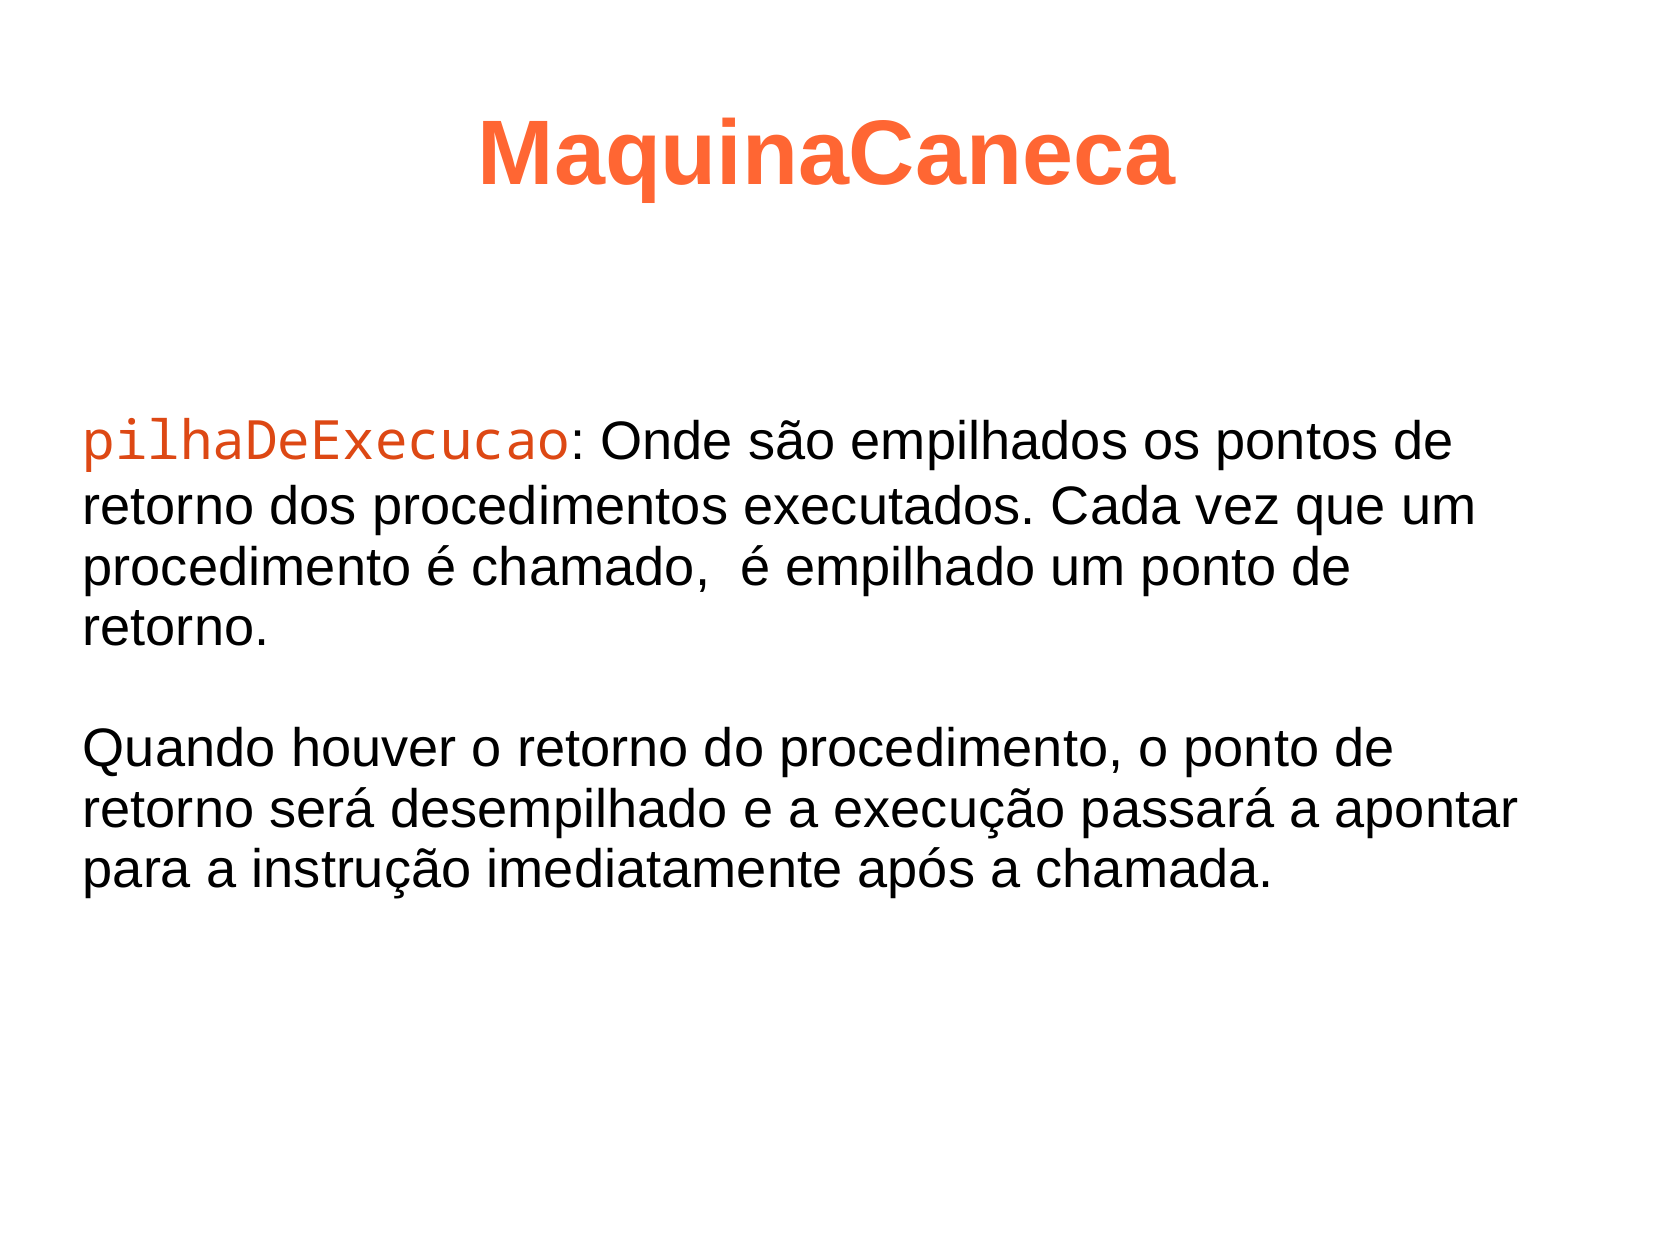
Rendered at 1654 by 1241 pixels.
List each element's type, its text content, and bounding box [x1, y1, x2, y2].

title MaquinaCaneca [82, 49, 1571, 257]
subtitle pilhaDeExecucao: Onde são empilhados os pontos de retorno dos procedimentos executados. Cada vez que um procedimento é chamado, é empilhado um ponto de retorno. Quando houver o retorno do procedimento, o ponto de retorno será desempilhado e a execução passará a apontar para a instrução imediatamente após a chamada. [82, 290, 1538, 1011]
